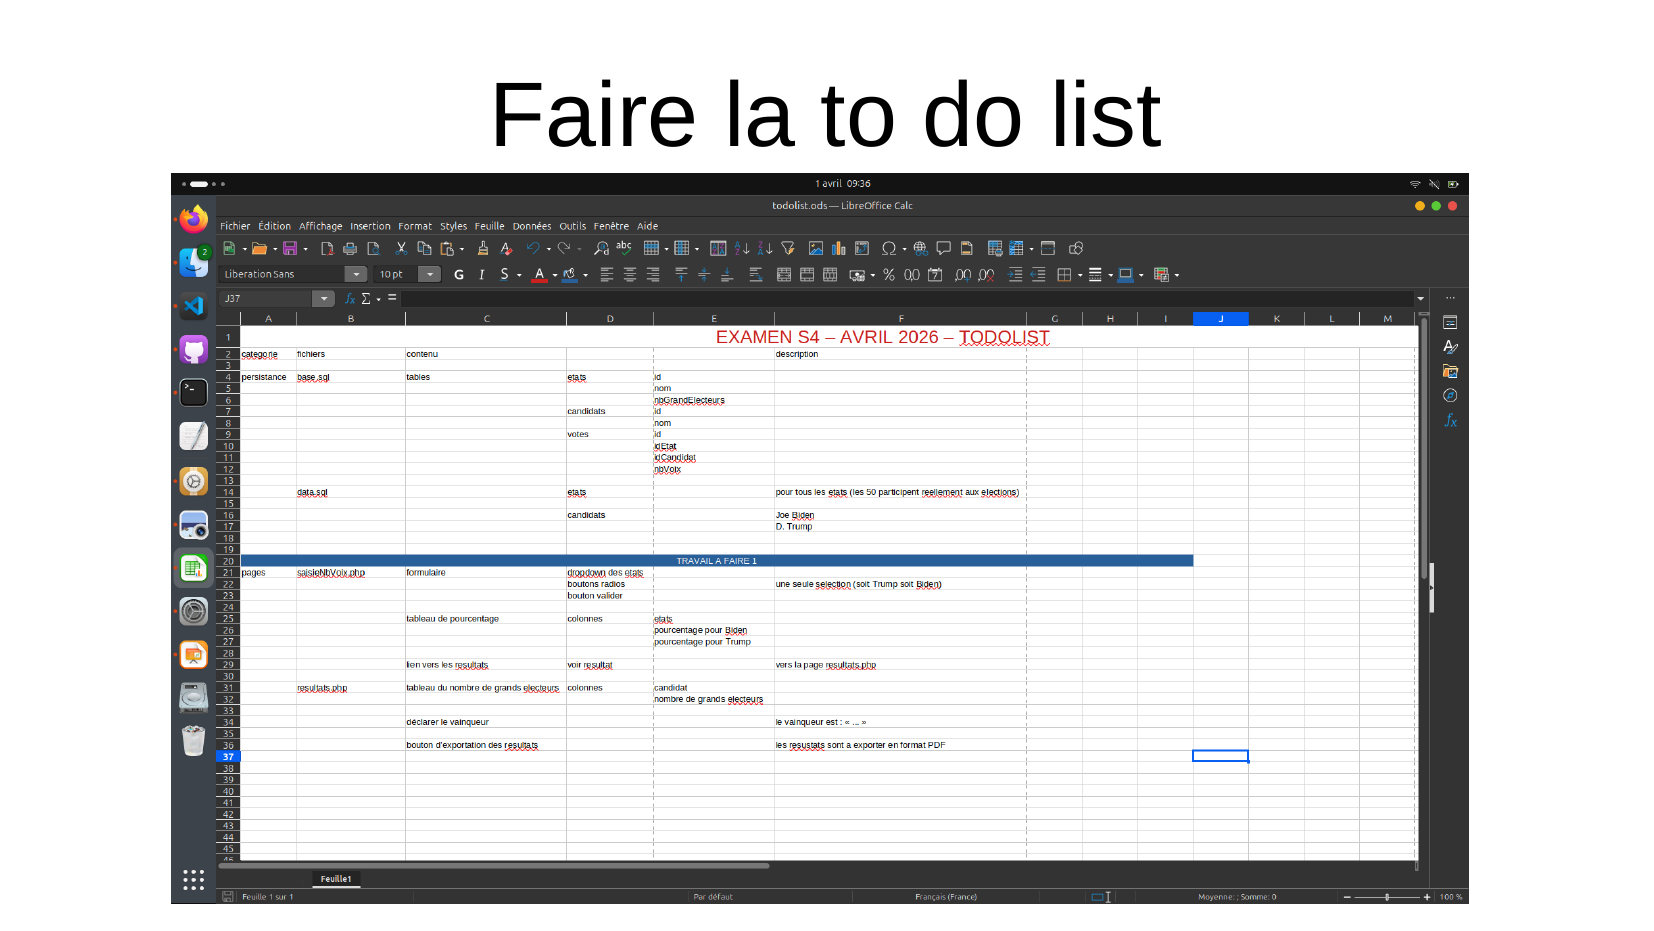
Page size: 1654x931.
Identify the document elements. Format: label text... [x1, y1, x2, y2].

title Faire la to do list [82, 37, 1571, 193]
picture [171, 173, 1469, 904]
